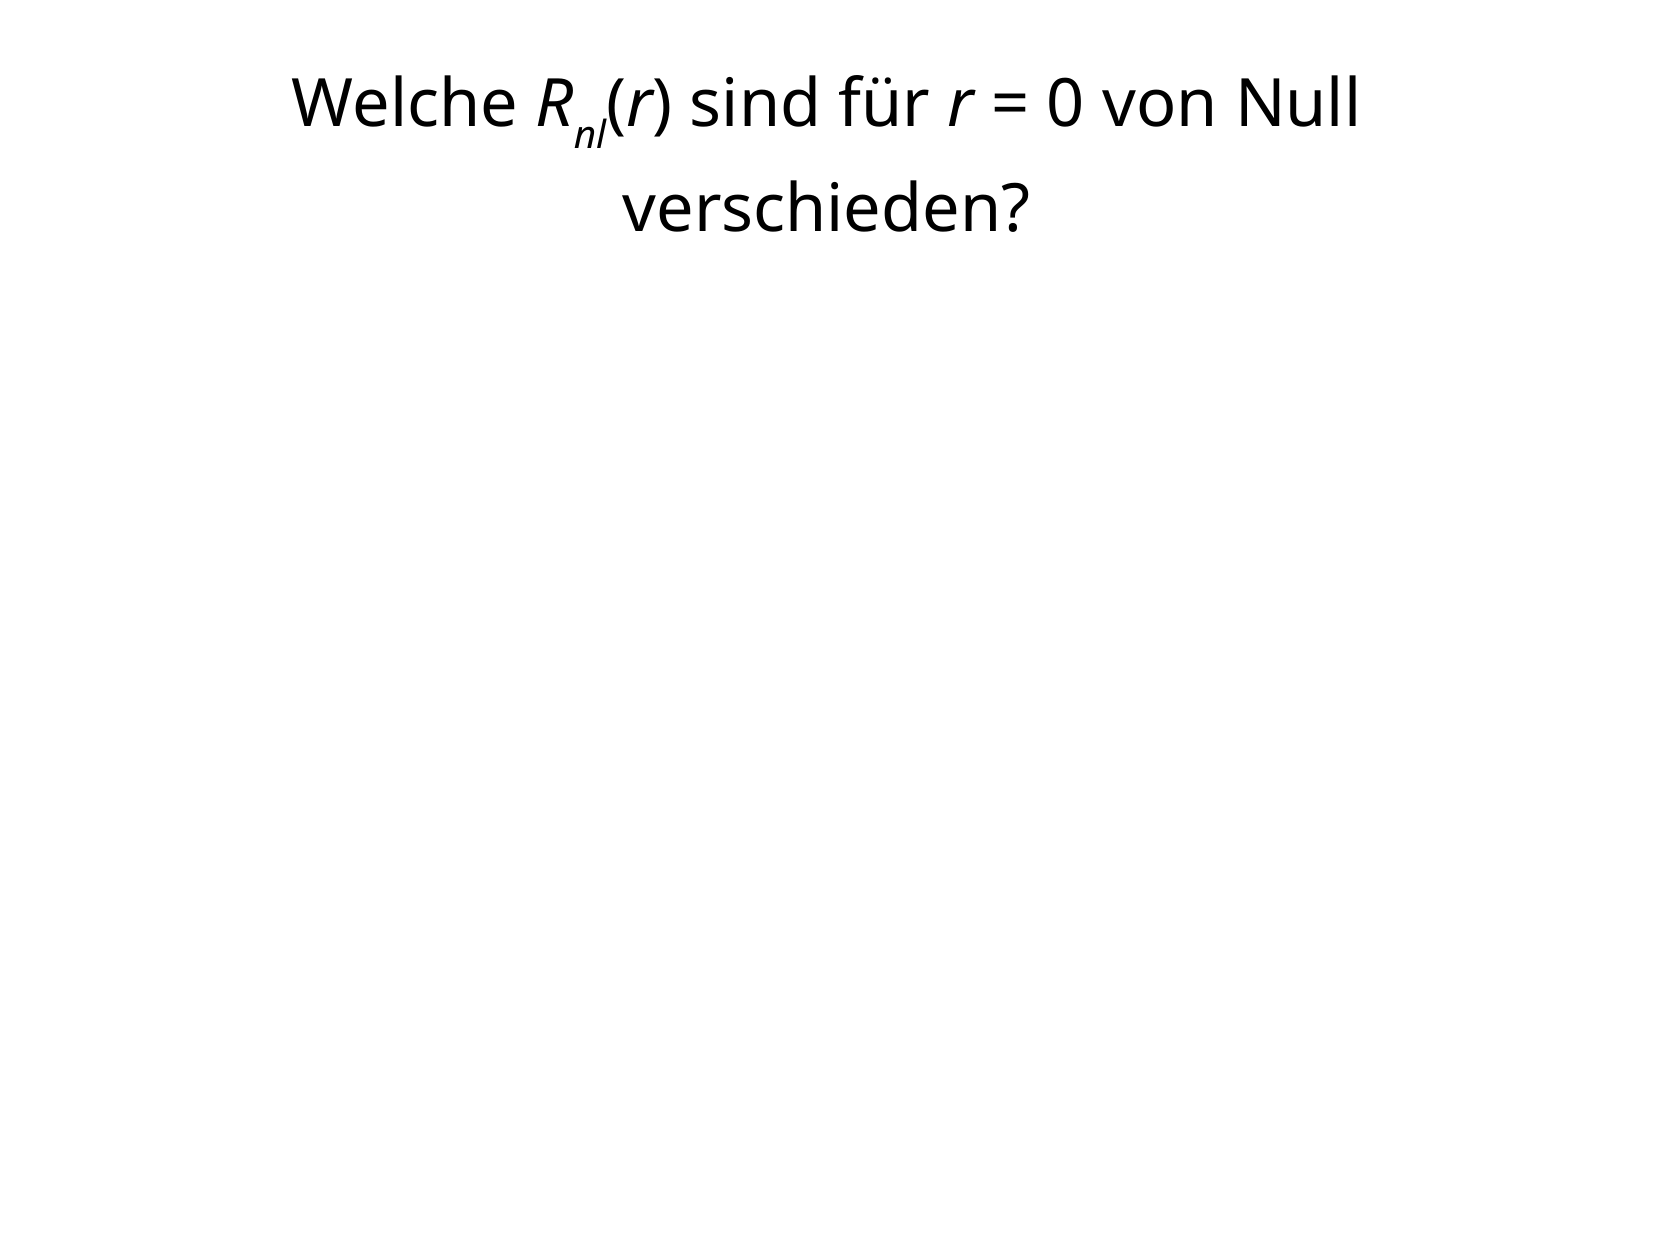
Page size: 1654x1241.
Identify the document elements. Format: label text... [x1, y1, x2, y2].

title Welche Rnl(r) sind für r = 0 von Null verschieden? [82, 49, 1571, 257]
